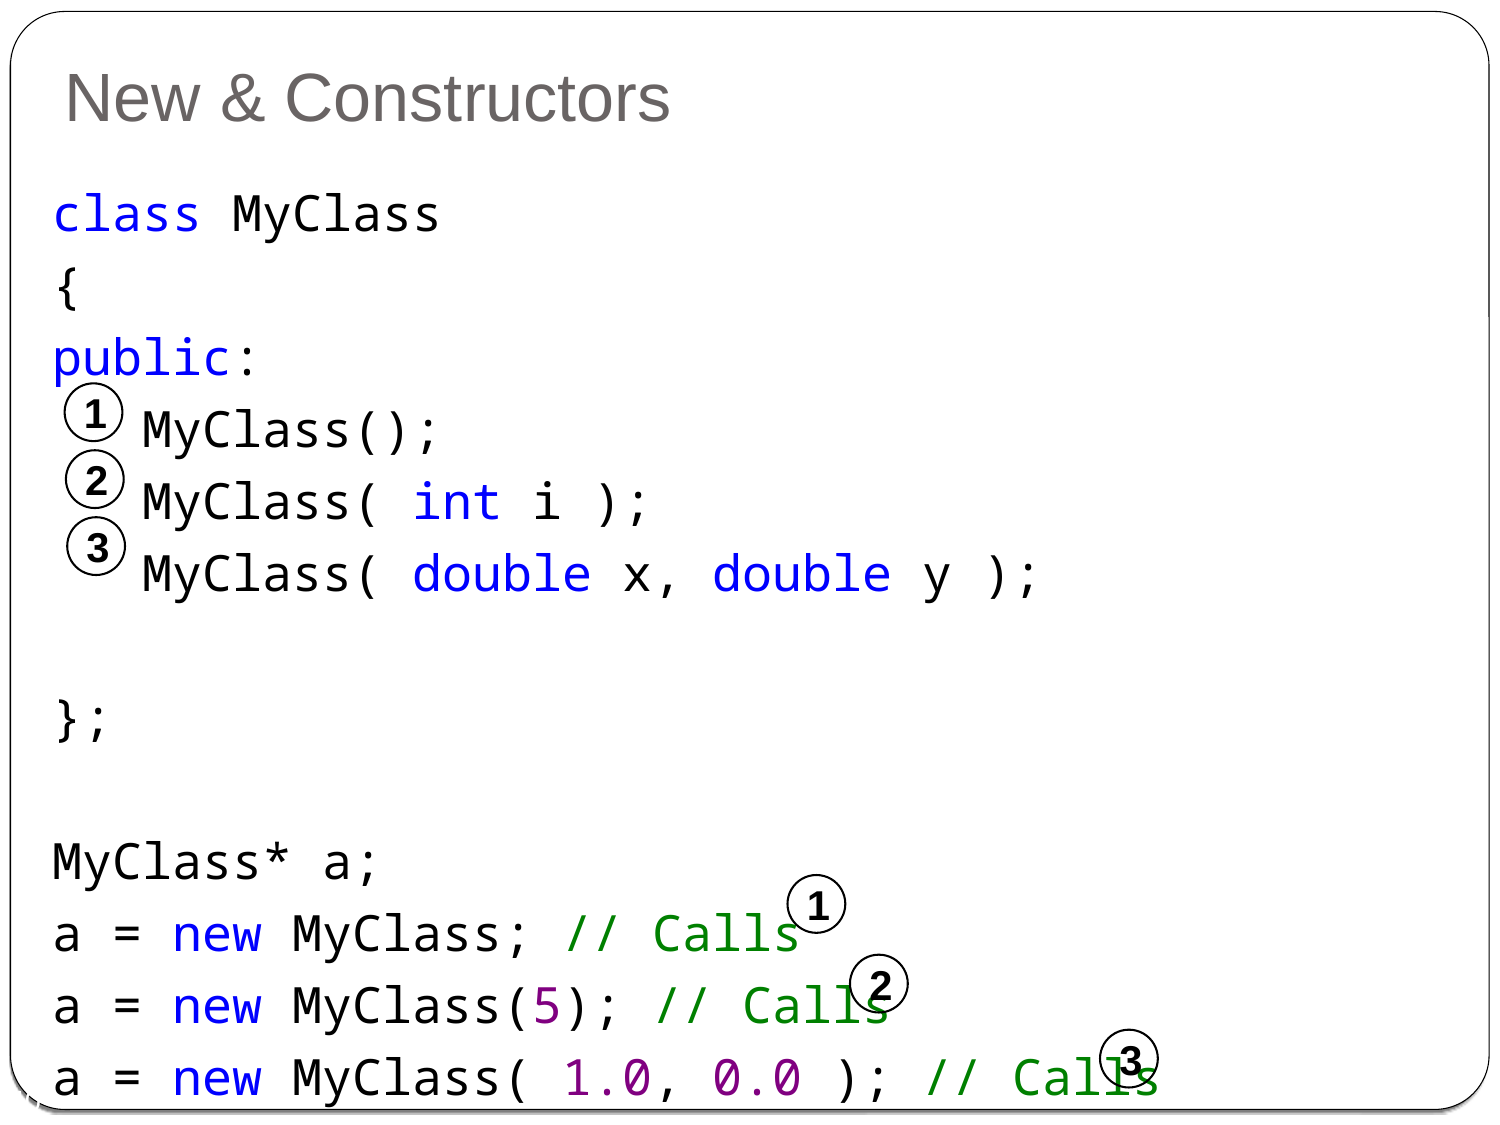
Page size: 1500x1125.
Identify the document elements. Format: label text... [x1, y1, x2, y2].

text_box 3 [67, 517, 126, 576]
text_box 1 [64, 383, 123, 442]
text_box 2 [849, 954, 908, 1013]
list class MyClass { public: MyClass(); MyClass( int i ); MyClass( double x, double y ); }; MyClass* a; a = new MyClass; // Calls a = new MyClass(5); // Calls a = new MyClass( 1.0, 0.0 ); // Calls [37, 162, 1463, 1088]
title New & Constructors [50, 45, 1450, 150]
slide_number <number> [0, 1074, 50, 1125]
text_box 3 [1100, 1029, 1158, 1088]
text_box 2 [65, 450, 124, 509]
text_box 1 [787, 875, 846, 933]
